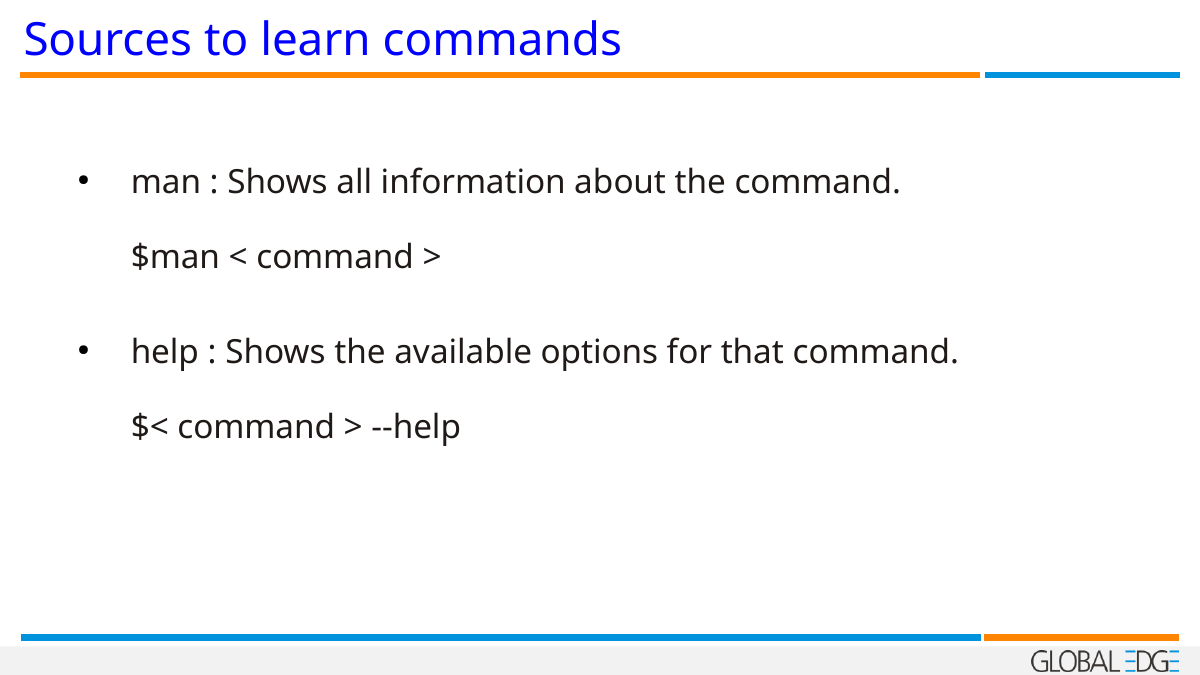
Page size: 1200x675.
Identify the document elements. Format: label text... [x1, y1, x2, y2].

title Sources to learn commands [23, 11, 1099, 65]
picture [1031, 650, 1179, 672]
list man : Shows all information about the command. $man < command > help : Shows the available options for that command. $< command > --help [60, 157, 1140, 550]
